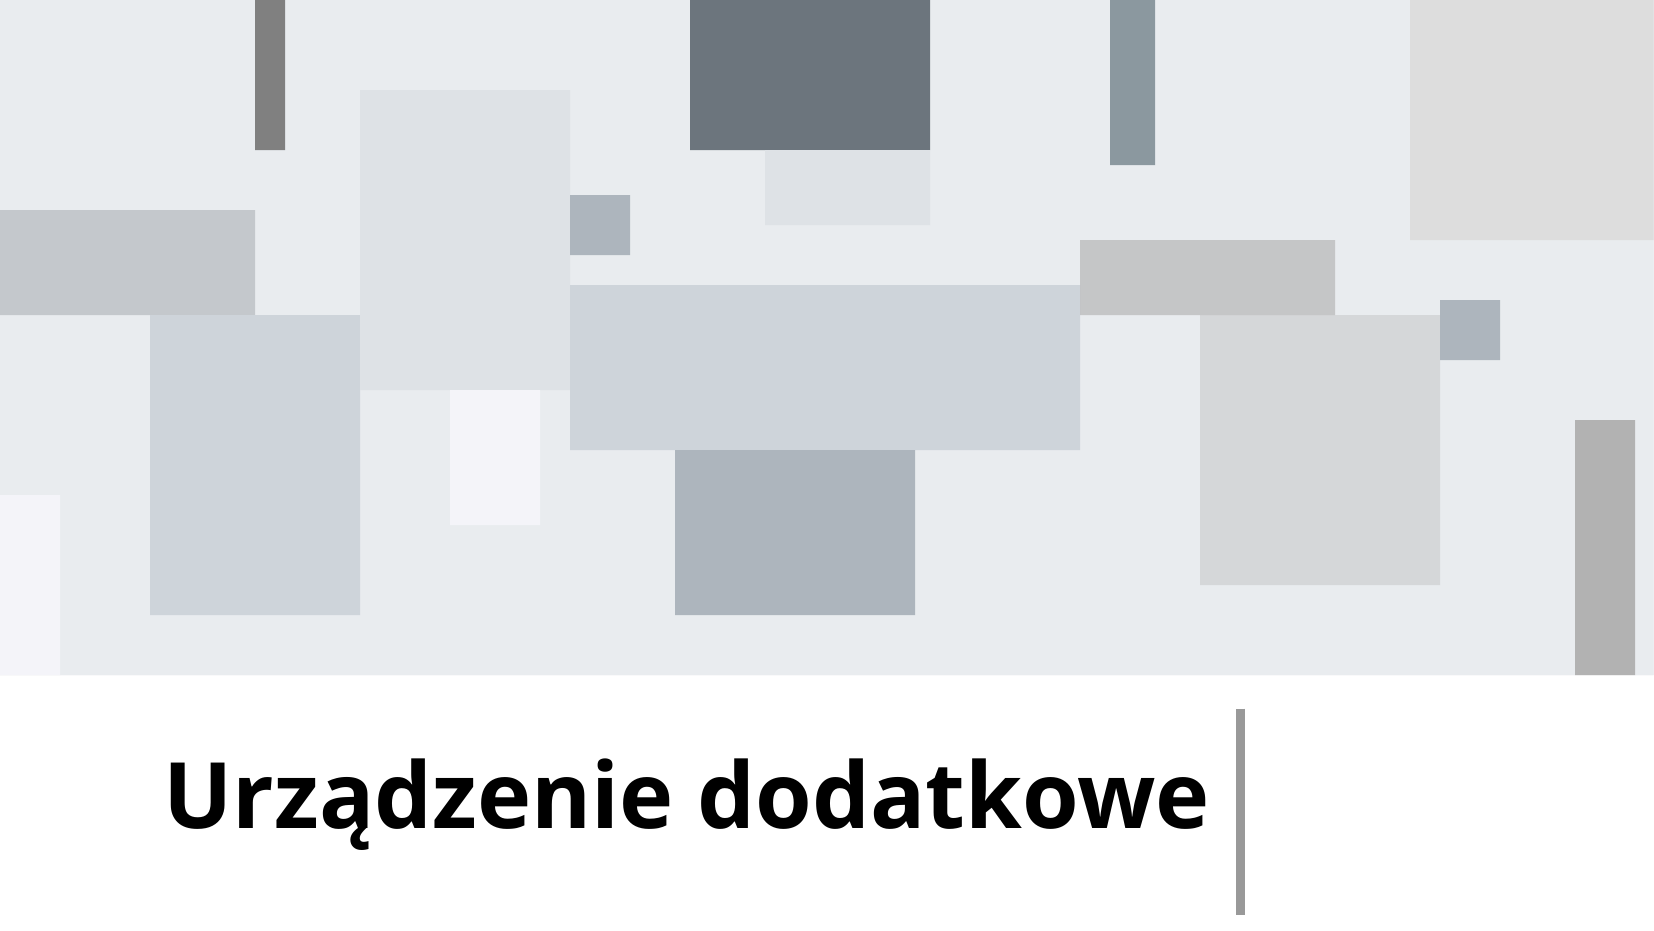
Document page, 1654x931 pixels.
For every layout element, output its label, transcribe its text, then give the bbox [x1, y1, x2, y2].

title Urządzenie dodatkowe [59, 675, 1211, 912]
